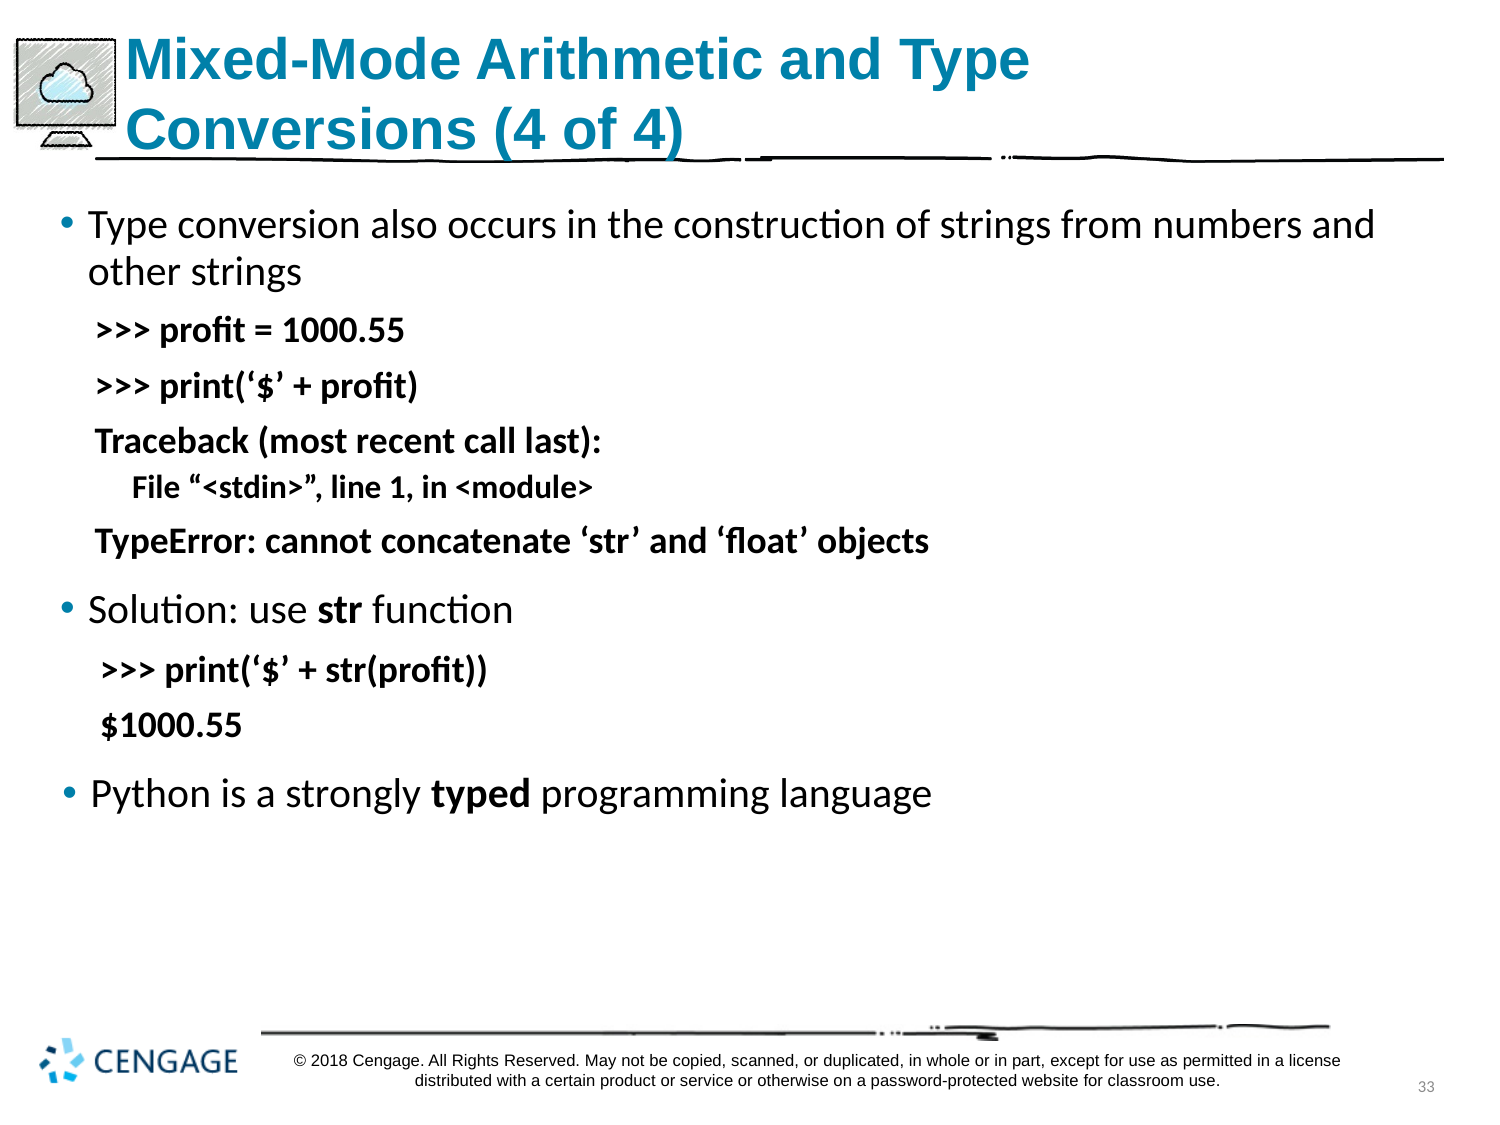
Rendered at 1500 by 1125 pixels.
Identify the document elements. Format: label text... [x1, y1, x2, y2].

list Solution: use str function [59, 585, 1441, 634]
list Type conversion also occurs in the construction of strings from numbers and other strings [59, 200, 1441, 296]
footer © 2018 Cengage. All Rights Reserved. May not be copied, scanned, or duplicated, in whole or in part, except for use as permitted in a license distributed with a certain product or service or otherwise on a password-protected website for classroom use. [262, 1050, 1375, 1091]
picture [19, 1024, 250, 1096]
picture [13, 36, 117, 151]
list Python is a strongly typed programming language [62, 769, 1443, 818]
list >>> profit = 1000.55 >>> print(‘$’ + profit) Traceback (most recent call last): File “<stdin>”, line 1, in <module> TypeError: cannot concatenate ‘str’ and ‘float’ objects [57, 308, 1438, 566]
title Mixed-Mode Arithmetic and Type Conversions (4 of 4) [125, 20, 1125, 162]
picture [154, 155, 1444, 163]
picture [261, 1024, 1331, 1041]
list >>> print(‘$’ + str(profit)) $1000.55 [62, 648, 1443, 748]
